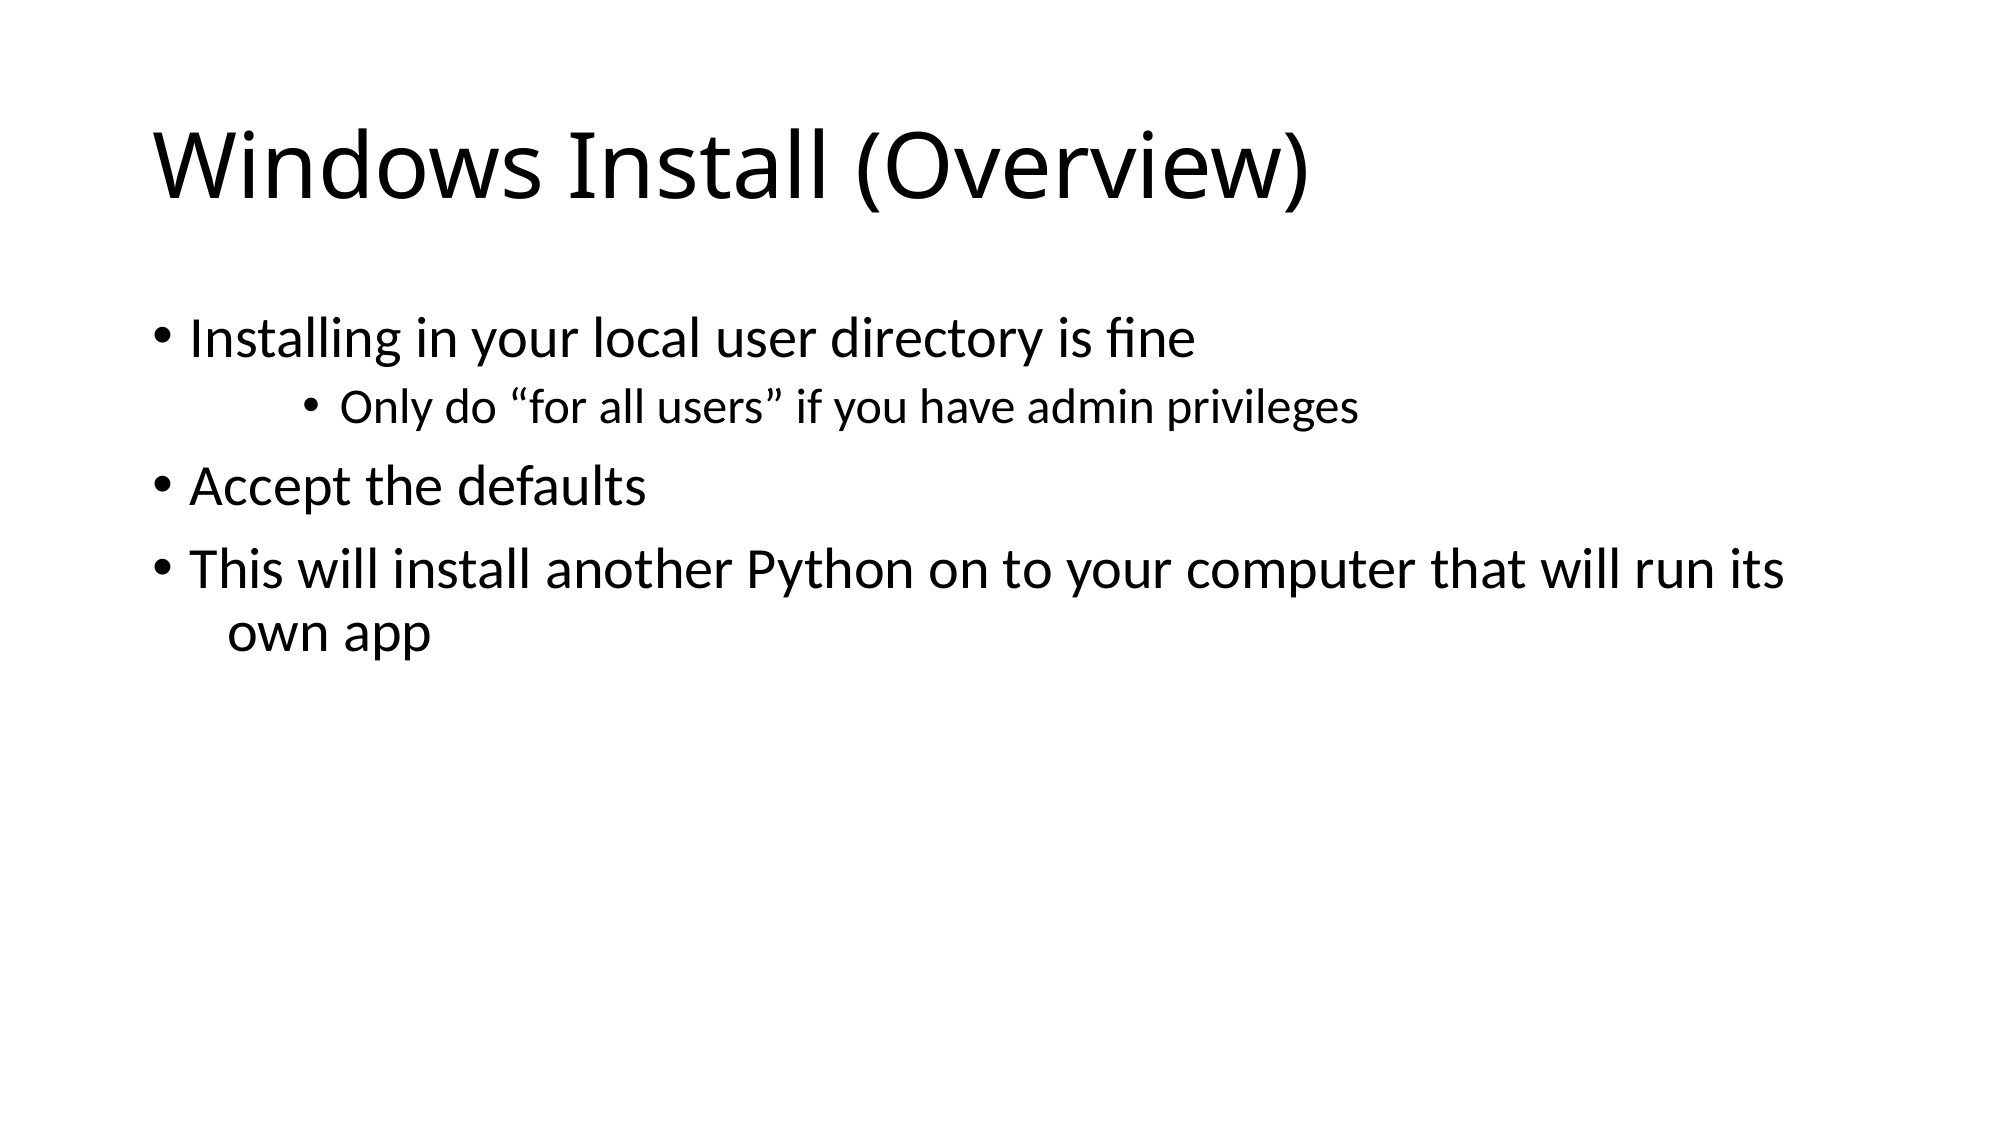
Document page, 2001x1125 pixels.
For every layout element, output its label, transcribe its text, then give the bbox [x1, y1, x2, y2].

list Installing in your local user directory is fine Only do “for all users” if you have admin privileges Accept the defaults This will install another Python on to your computer that will run its own app [137, 299, 1863, 1014]
title Windows Install (Overview) [137, 59, 1863, 278]
